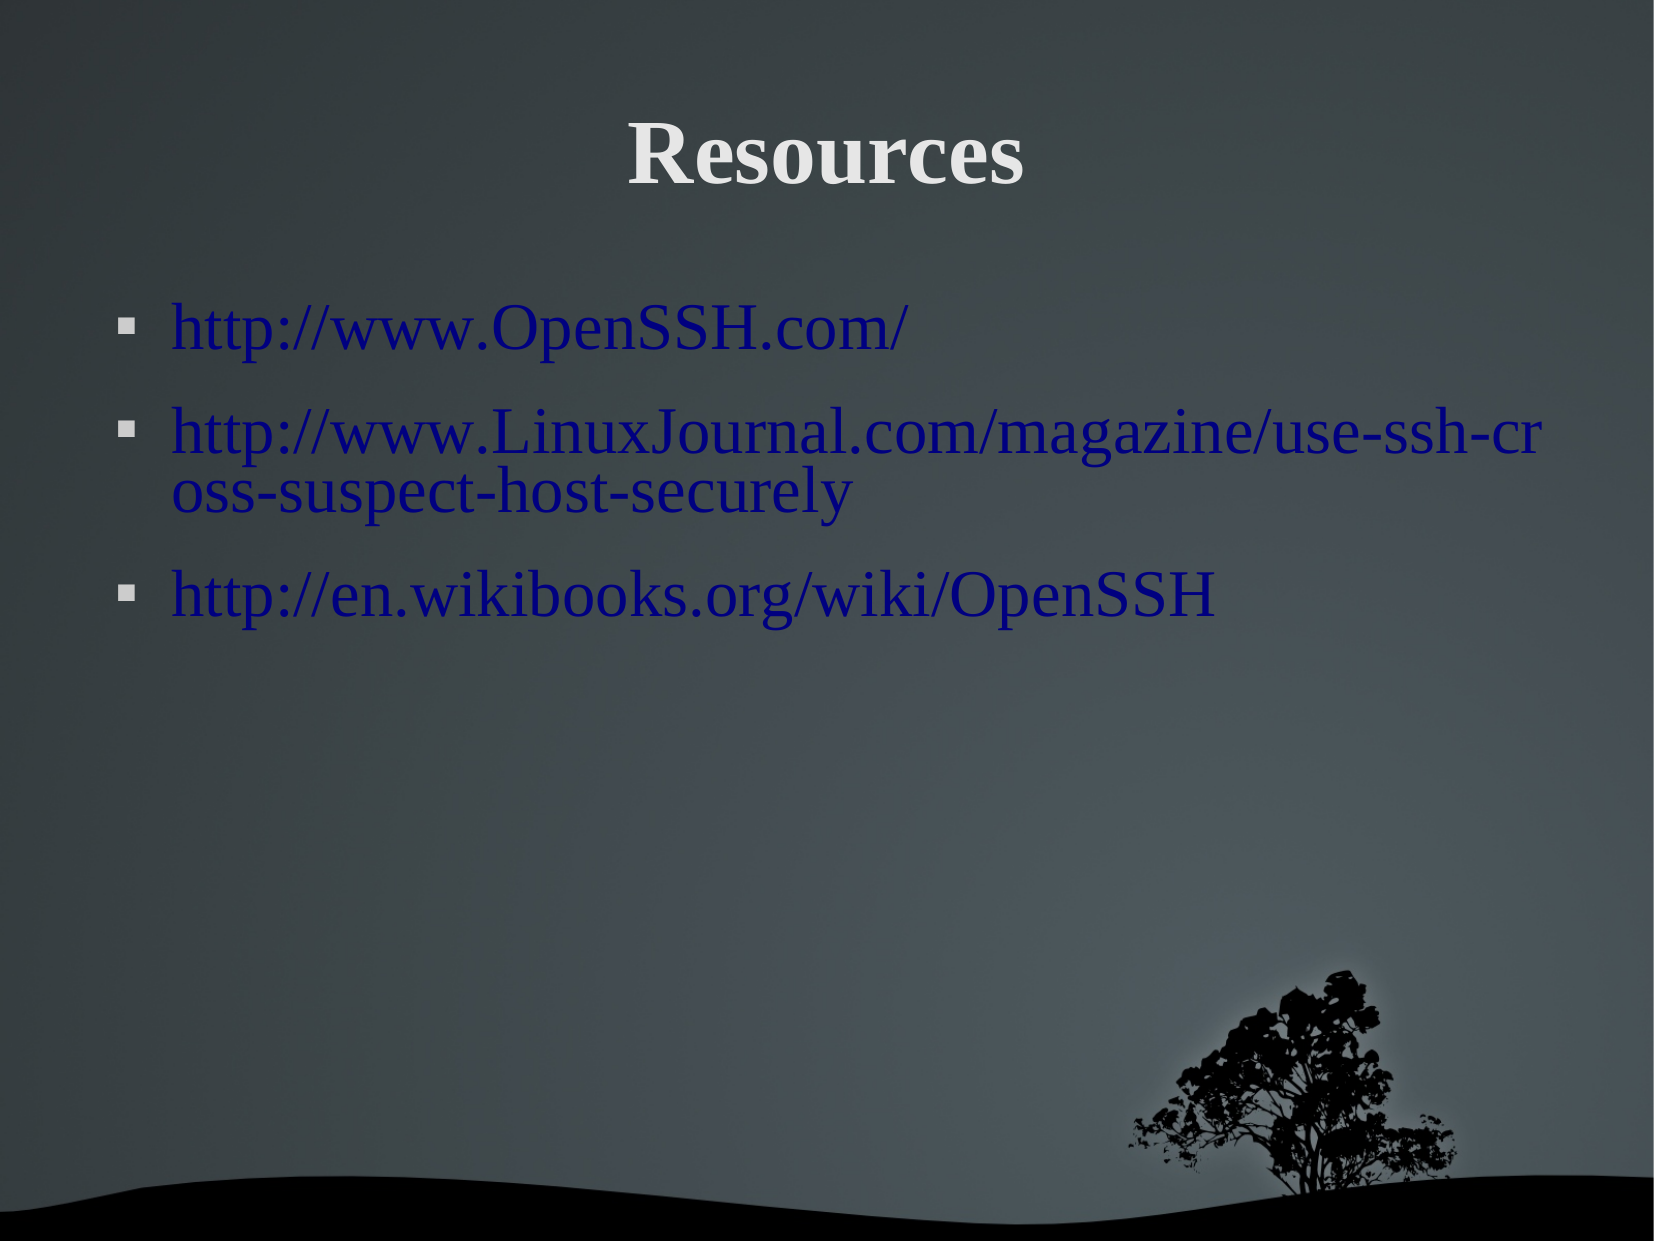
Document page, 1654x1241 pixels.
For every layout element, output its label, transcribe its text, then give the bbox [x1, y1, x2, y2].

picture [0, 0, 1654, 1241]
title Resources [82, 49, 1571, 257]
list http://www.OpenSSH.com/ http://www.LinuxJournal.com/magazine/use-ssh-cross-suspect-host-securely http://en.wikibooks.org/wiki/OpenSSH [82, 290, 1571, 1109]
